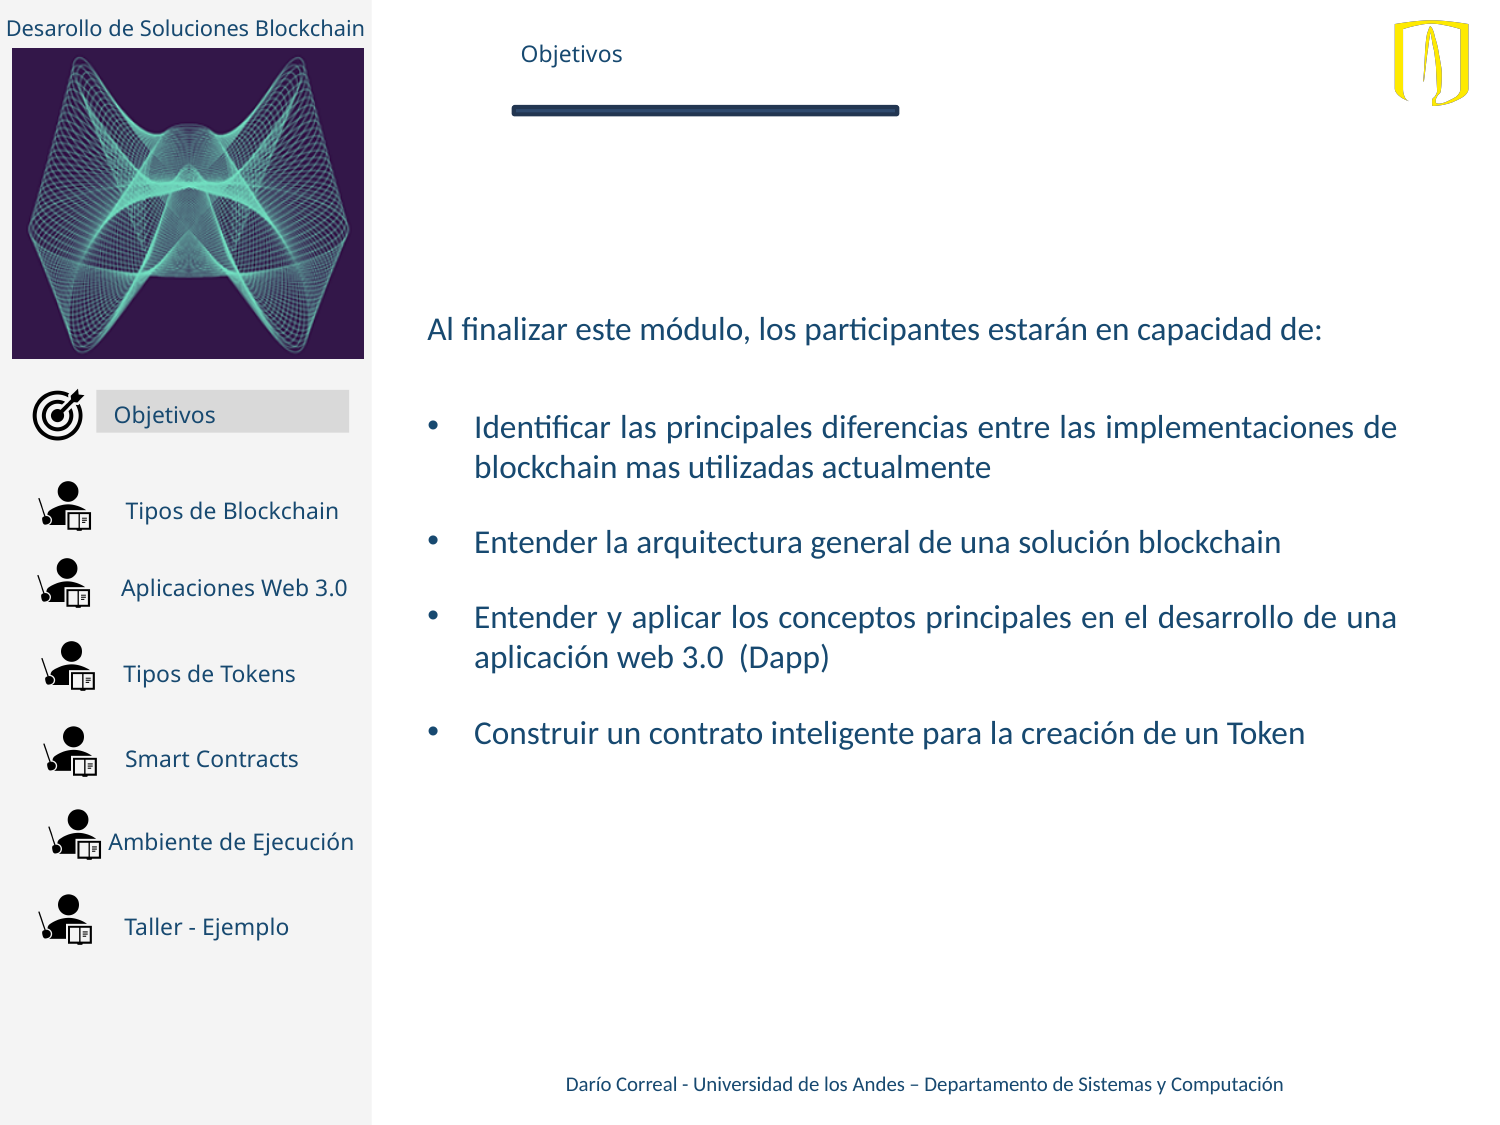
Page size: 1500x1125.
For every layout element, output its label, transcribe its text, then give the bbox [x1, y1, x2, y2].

picture [47, 800, 109, 863]
text_box Smart Contracts [110, 737, 314, 780]
picture [36, 549, 98, 611]
text_box [96, 389, 350, 433]
text_box Ambiente de Ejecución [63, 819, 370, 863]
picture [12, 48, 364, 359]
picture [1387, 19, 1476, 107]
picture [37, 885, 100, 948]
text_box Aplicaciones Web 3.0 [106, 566, 363, 609]
picture [42, 717, 105, 780]
text_box Darío Correal - Universidad de los Andes – Departamento de Sistemas y Computación [551, 1062, 1300, 1103]
picture [27, 383, 90, 446]
text_box Al finalizar este módulo, los participantes estarán en capacidad de: Identificar las principales diferencias entre las implementaciones de blockchain mas utilizadas actualmente Entender la arquitectura general de una solución blockchain Entender y aplicar los conceptos principales en el desarrollo de una aplicación web 3.0 (Dapp) Construir un contrato inteligente para la creación de un Token [412, 299, 1414, 816]
picture [37, 472, 99, 535]
text_box Taller - Ejemplo [109, 905, 305, 948]
text_box Objetivos [98, 393, 231, 436]
picture [40, 632, 103, 694]
text_box Objetivos [505, 32, 638, 76]
text_box Tipos de Blockchain [110, 489, 355, 532]
text_box [513, 107, 898, 115]
text_box Tipos de Tokens [108, 651, 312, 695]
